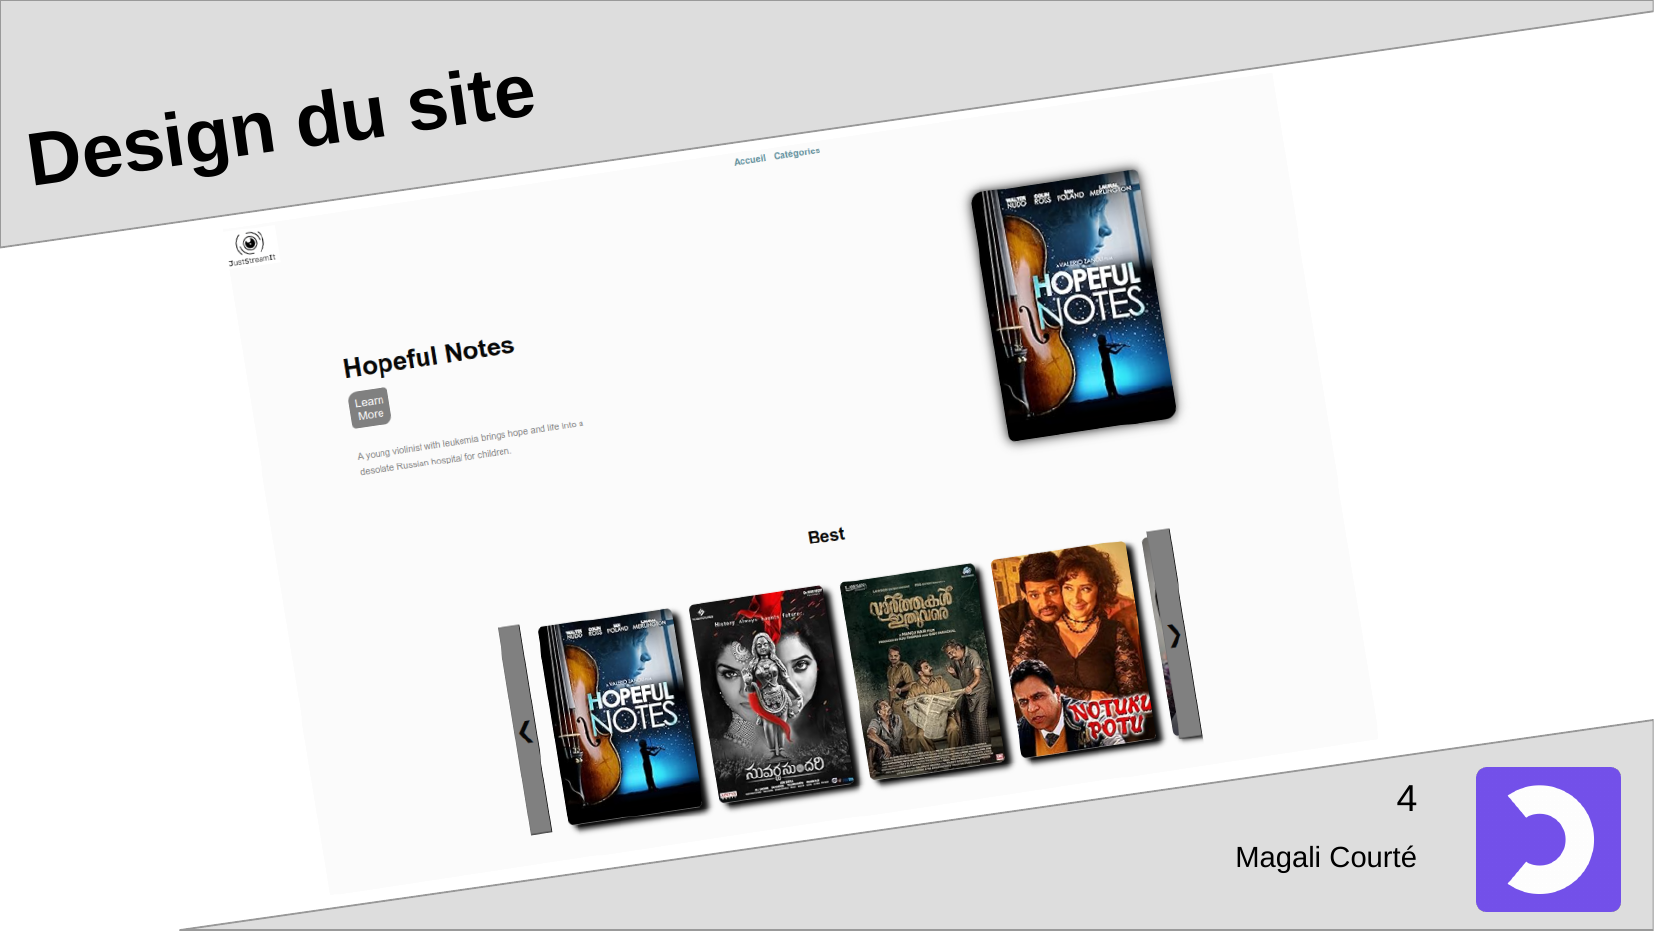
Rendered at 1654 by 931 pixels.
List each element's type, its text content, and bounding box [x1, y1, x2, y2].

title Design du site [16, 0, 1501, 239]
picture [222, 73, 1378, 895]
picture [1476, 767, 1621, 912]
